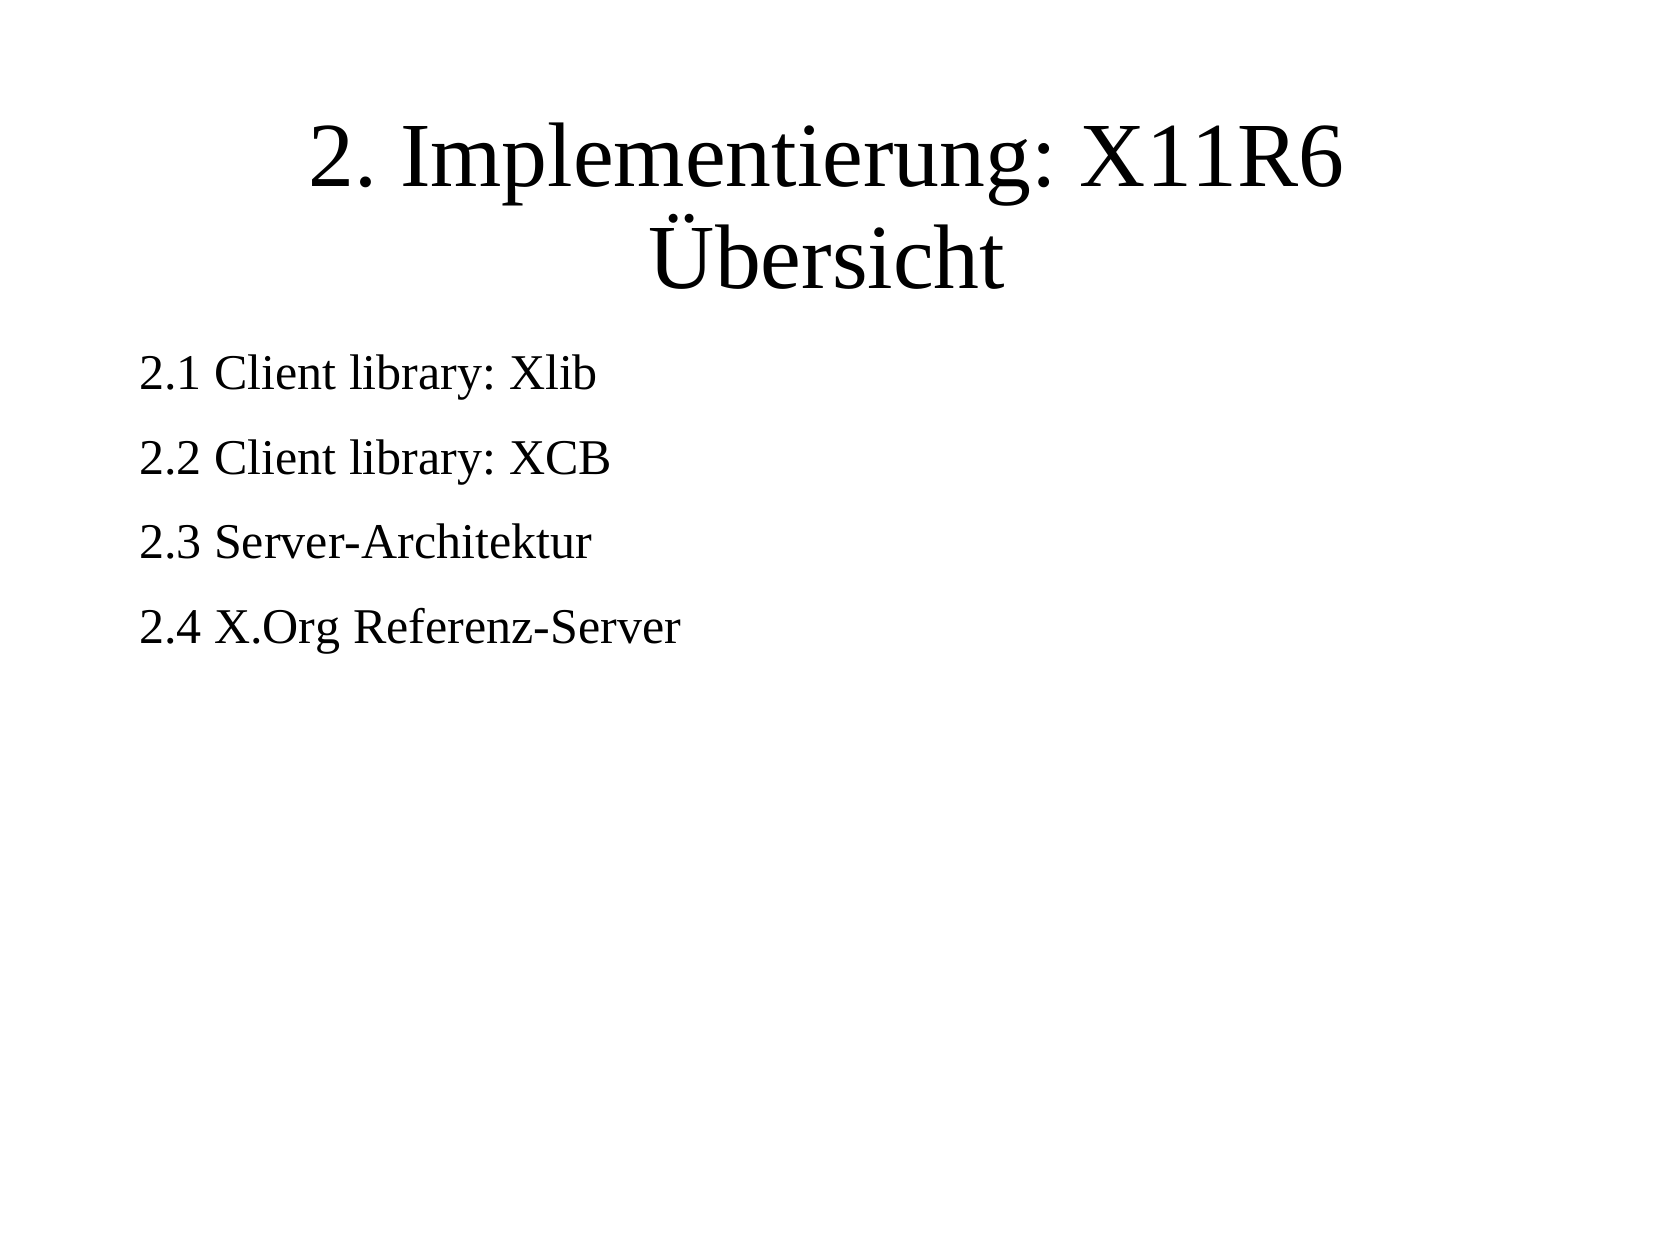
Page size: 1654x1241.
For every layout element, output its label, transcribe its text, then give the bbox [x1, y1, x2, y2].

title 2. Implementierung: X11R6 Übersicht [121, 102, 1534, 311]
list 2.1 Client library: Xlib 2.2 Client library: XCB 2.3 Server-Architektur 2.4 X.Org Referenz-Server [121, 344, 1534, 1127]
